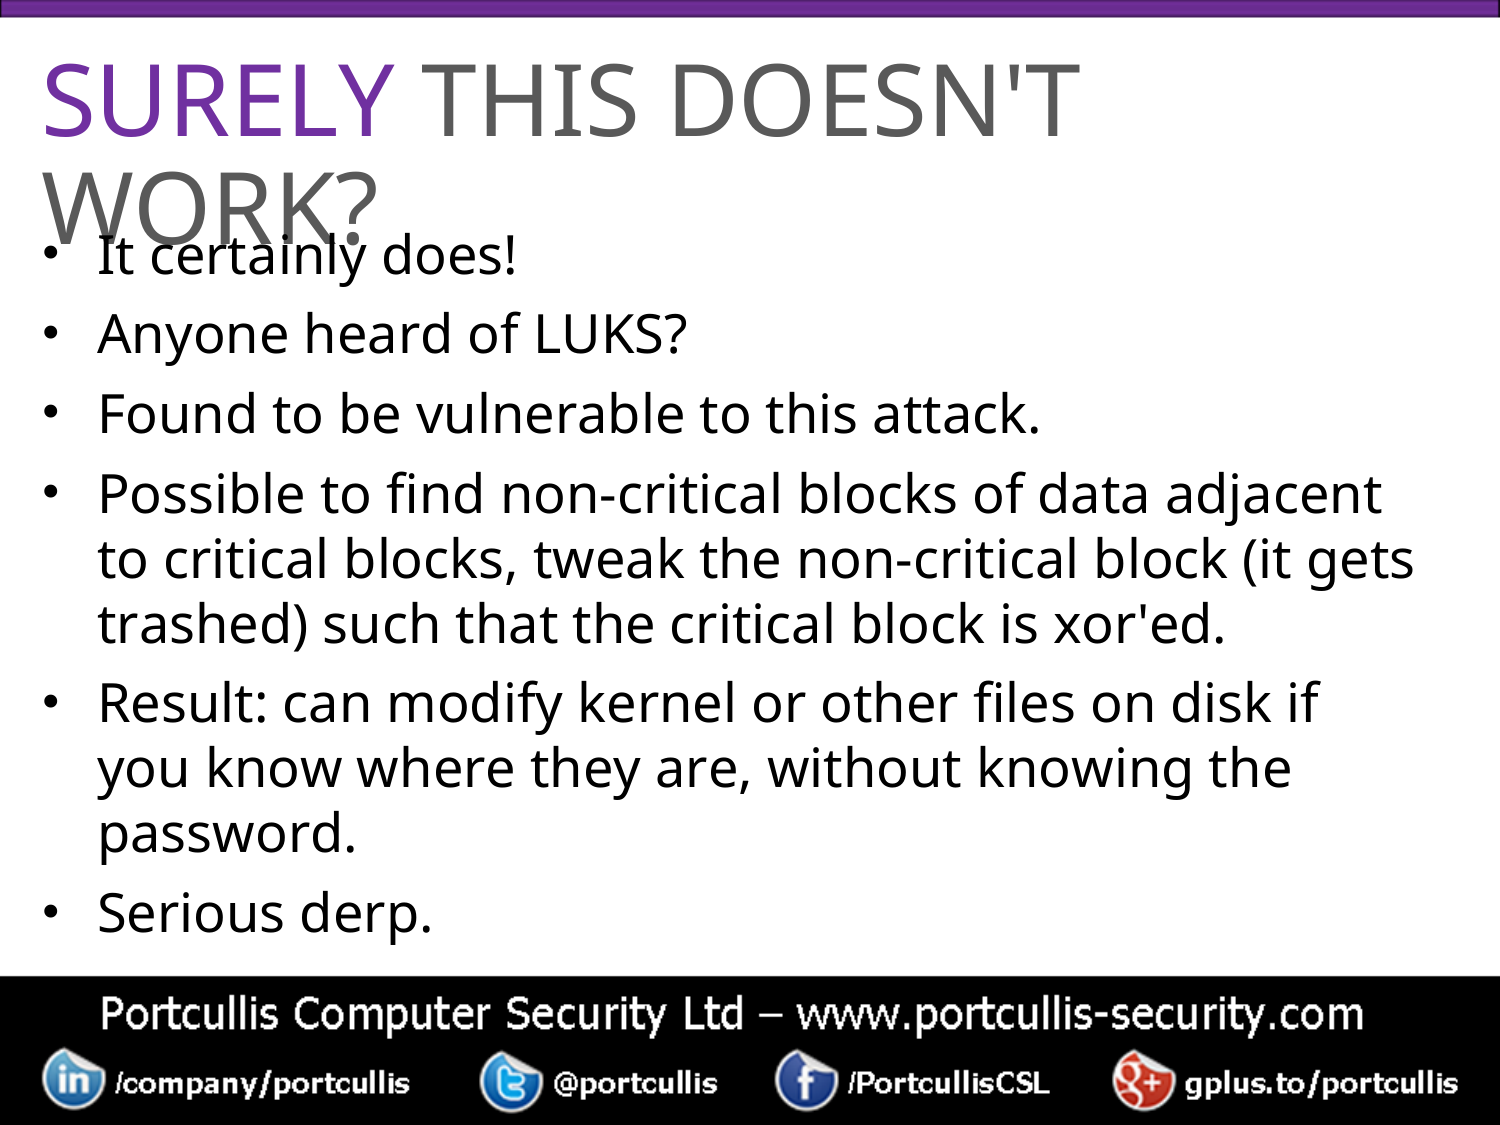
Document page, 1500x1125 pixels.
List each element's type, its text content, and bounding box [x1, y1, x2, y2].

picture [0, 0, 1500, 1125]
title SURELY THIS DOESN'T WORK? [41, 42, 1434, 202]
list It certainly does! Anyone heard of LUKS? Found to be vulnerable to this attack. Possible to find non-critical blocks of data adjacent to critical blocks, tweak the non-critical block (it gets trashed) such that the critical block is xor'ed. Result: can modify kernel or other files on disk if you know where they are, without knowing the password. Serious derp. [41, 219, 1428, 965]
